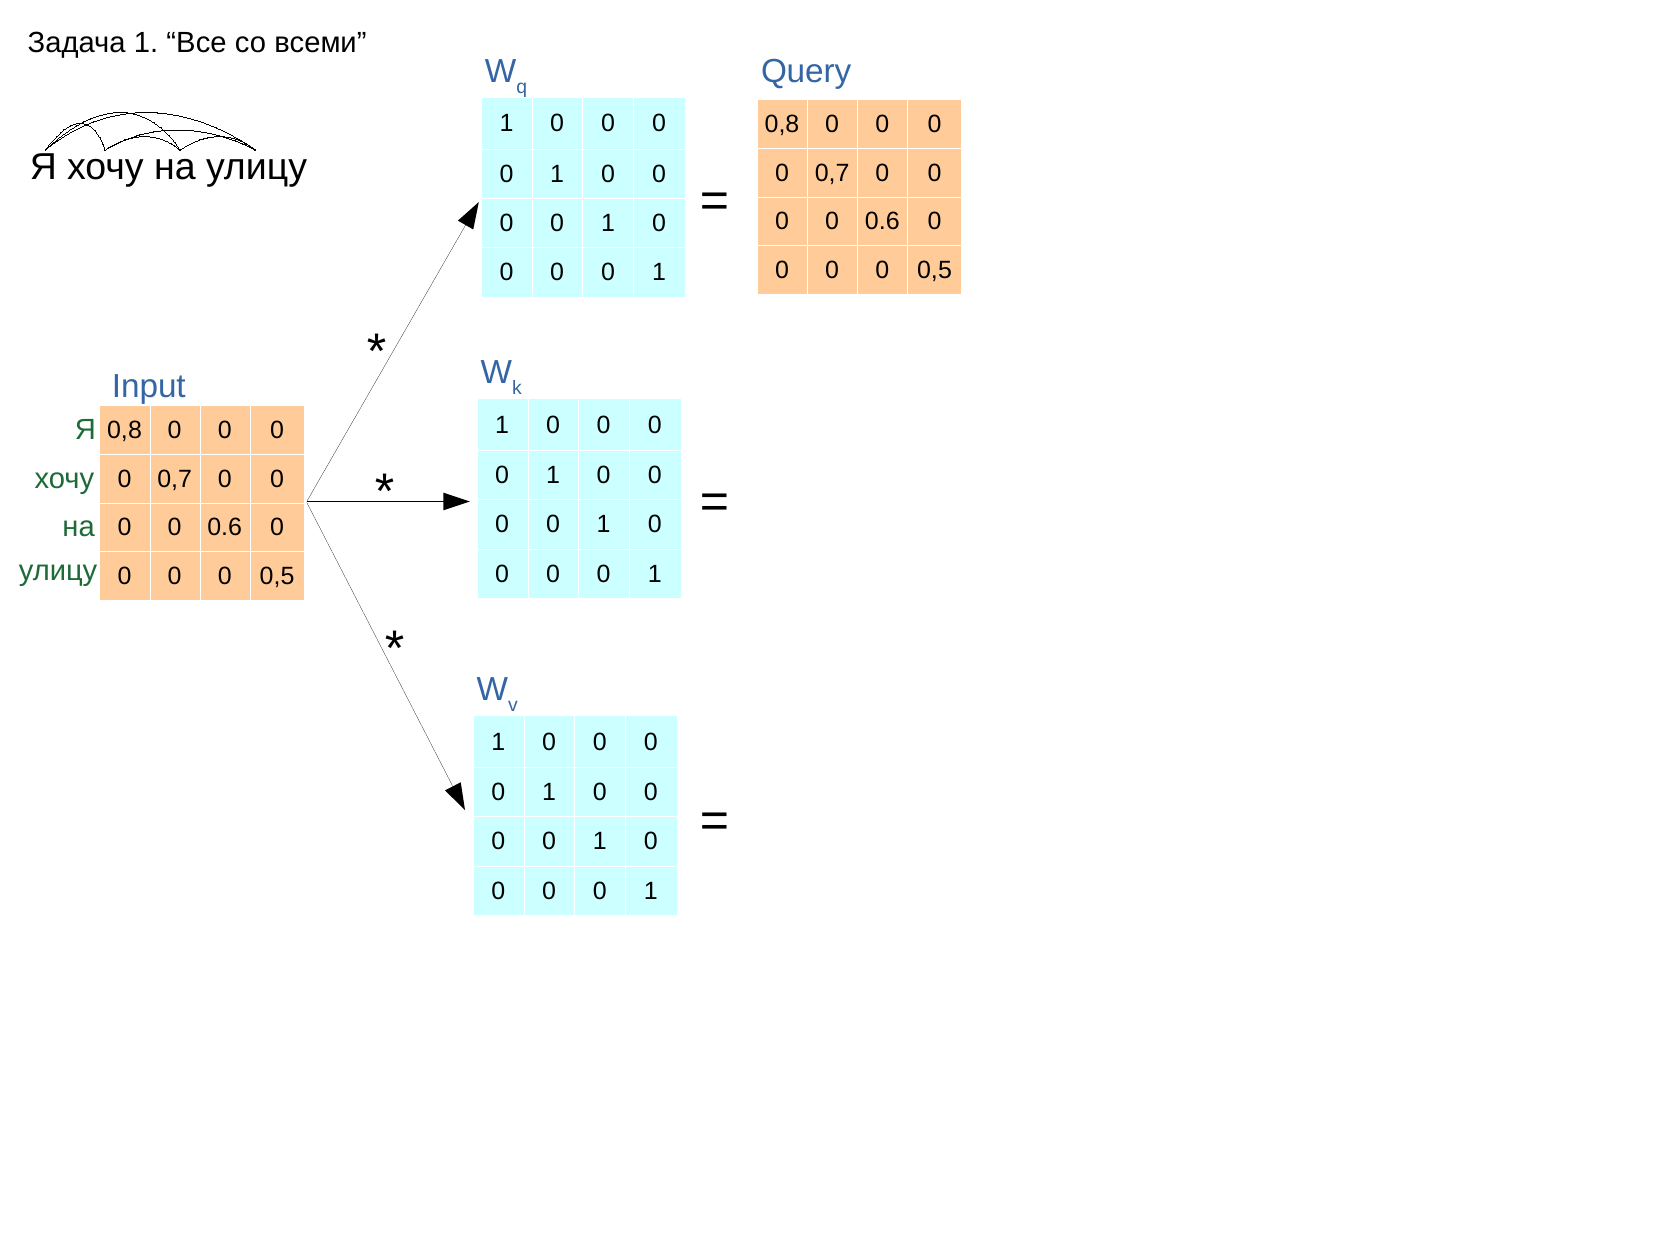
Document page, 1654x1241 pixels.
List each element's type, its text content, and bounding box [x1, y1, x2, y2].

table_cell 0 [583, 248, 633, 297]
table_cell 0,7 [808, 149, 857, 197]
table_header 0 [626, 716, 677, 767]
table_cell 0 [100, 552, 150, 600]
text_box Wk [465, 346, 565, 407]
table_cell 0 [151, 552, 200, 600]
table_header 0 [808, 100, 857, 148]
table_header 0 [908, 100, 961, 148]
table_cell 0 [626, 817, 677, 866]
table_header 0 [151, 406, 200, 454]
table_header 1 [482, 98, 532, 149]
table_cell 0 [758, 198, 807, 245]
table_cell 0 [100, 504, 150, 551]
table_cell 0 [100, 455, 150, 503]
table_cell 0 [634, 150, 685, 198]
text_box Query [746, 45, 867, 100]
table_cell 0 [579, 550, 629, 598]
table_cell 0 [908, 149, 961, 197]
table_cell 0 [201, 455, 250, 503]
table_cell 0,7 [151, 455, 200, 503]
table_header 0 [575, 716, 625, 767]
text_box Wv [461, 663, 561, 724]
table_cell 0 [908, 198, 961, 245]
table_cell 0 [858, 149, 907, 197]
table_header 0 [583, 98, 633, 149]
table_cell 0 [474, 817, 524, 866]
table_header 0 [630, 399, 681, 450]
table_cell 0 [626, 768, 677, 816]
table_cell 0 [533, 199, 582, 247]
table_cell 0.6 [201, 504, 250, 551]
text_box Input [97, 360, 211, 412]
table_header 0 [579, 399, 629, 450]
table_cell 0 [634, 199, 685, 247]
table_cell 0 [808, 198, 857, 245]
text_box * [369, 613, 415, 684]
table_cell 1 [529, 451, 578, 499]
table_cell 0 [482, 199, 532, 247]
table_cell 0 [525, 867, 574, 915]
table_cell 0 [529, 500, 578, 549]
table_header 0 [533, 98, 582, 149]
table_cell 0 [251, 504, 304, 551]
table_cell 0 [533, 248, 582, 297]
table_cell 0 [478, 451, 528, 499]
table_cell 1 [583, 199, 633, 247]
text_box = [685, 784, 737, 856]
table_cell 0 [482, 248, 532, 297]
table_cell 0 [478, 500, 528, 549]
table_cell 0 [251, 455, 304, 503]
table_cell 0.6 [858, 198, 907, 245]
table_cell 1 [630, 550, 681, 598]
table_cell 1 [533, 150, 582, 198]
table_cell 0 [630, 500, 681, 549]
table_cell 0,5 [251, 552, 304, 600]
text_box = [685, 466, 737, 537]
table_header 1 [474, 716, 524, 767]
table_cell 1 [626, 867, 677, 915]
table_cell 0 [758, 246, 807, 294]
table_header 0 [634, 98, 685, 149]
table_cell 0 [579, 451, 629, 499]
table_header 0,8 [758, 100, 807, 148]
text_box * [360, 456, 405, 541]
text_box = [685, 165, 737, 236]
table_cell 0 [575, 867, 625, 915]
table_cell 0,5 [908, 246, 961, 294]
text_box на [47, 502, 99, 546]
table_header 1 [478, 399, 528, 450]
table_header 0 [858, 100, 907, 148]
text_box Задача 1. “Все со всеми” [12, 18, 451, 66]
text_box * [352, 316, 397, 387]
table_cell 0 [758, 149, 807, 197]
table_cell 0 [529, 550, 578, 598]
table_cell 0 [474, 768, 524, 816]
table_cell 0 [575, 768, 625, 816]
table_cell 1 [634, 248, 685, 297]
table_header 0 [529, 399, 578, 450]
table_cell 0 [201, 552, 250, 600]
table_header 0 [201, 406, 250, 454]
text_box улицу [3, 546, 99, 595]
table_cell 0 [583, 150, 633, 198]
text_box Wq [470, 45, 569, 106]
table_cell 0 [858, 246, 907, 294]
table_header 0,8 [100, 406, 150, 454]
table_header 0 [251, 406, 304, 454]
table_cell 0 [474, 867, 524, 915]
table_cell 0 [525, 817, 574, 866]
table_cell 1 [575, 817, 625, 866]
text_box Я хочу на улицу [15, 138, 323, 196]
table_cell 0 [808, 246, 857, 294]
text_box Я [60, 405, 99, 454]
table_cell 0 [151, 504, 200, 551]
text_box хочу [19, 454, 99, 503]
table_cell 0 [478, 550, 528, 598]
table_cell 0 [482, 150, 532, 198]
table_cell 1 [525, 768, 574, 816]
table_cell 1 [579, 500, 629, 549]
table_cell 0 [630, 451, 681, 499]
table_header 0 [525, 716, 574, 767]
